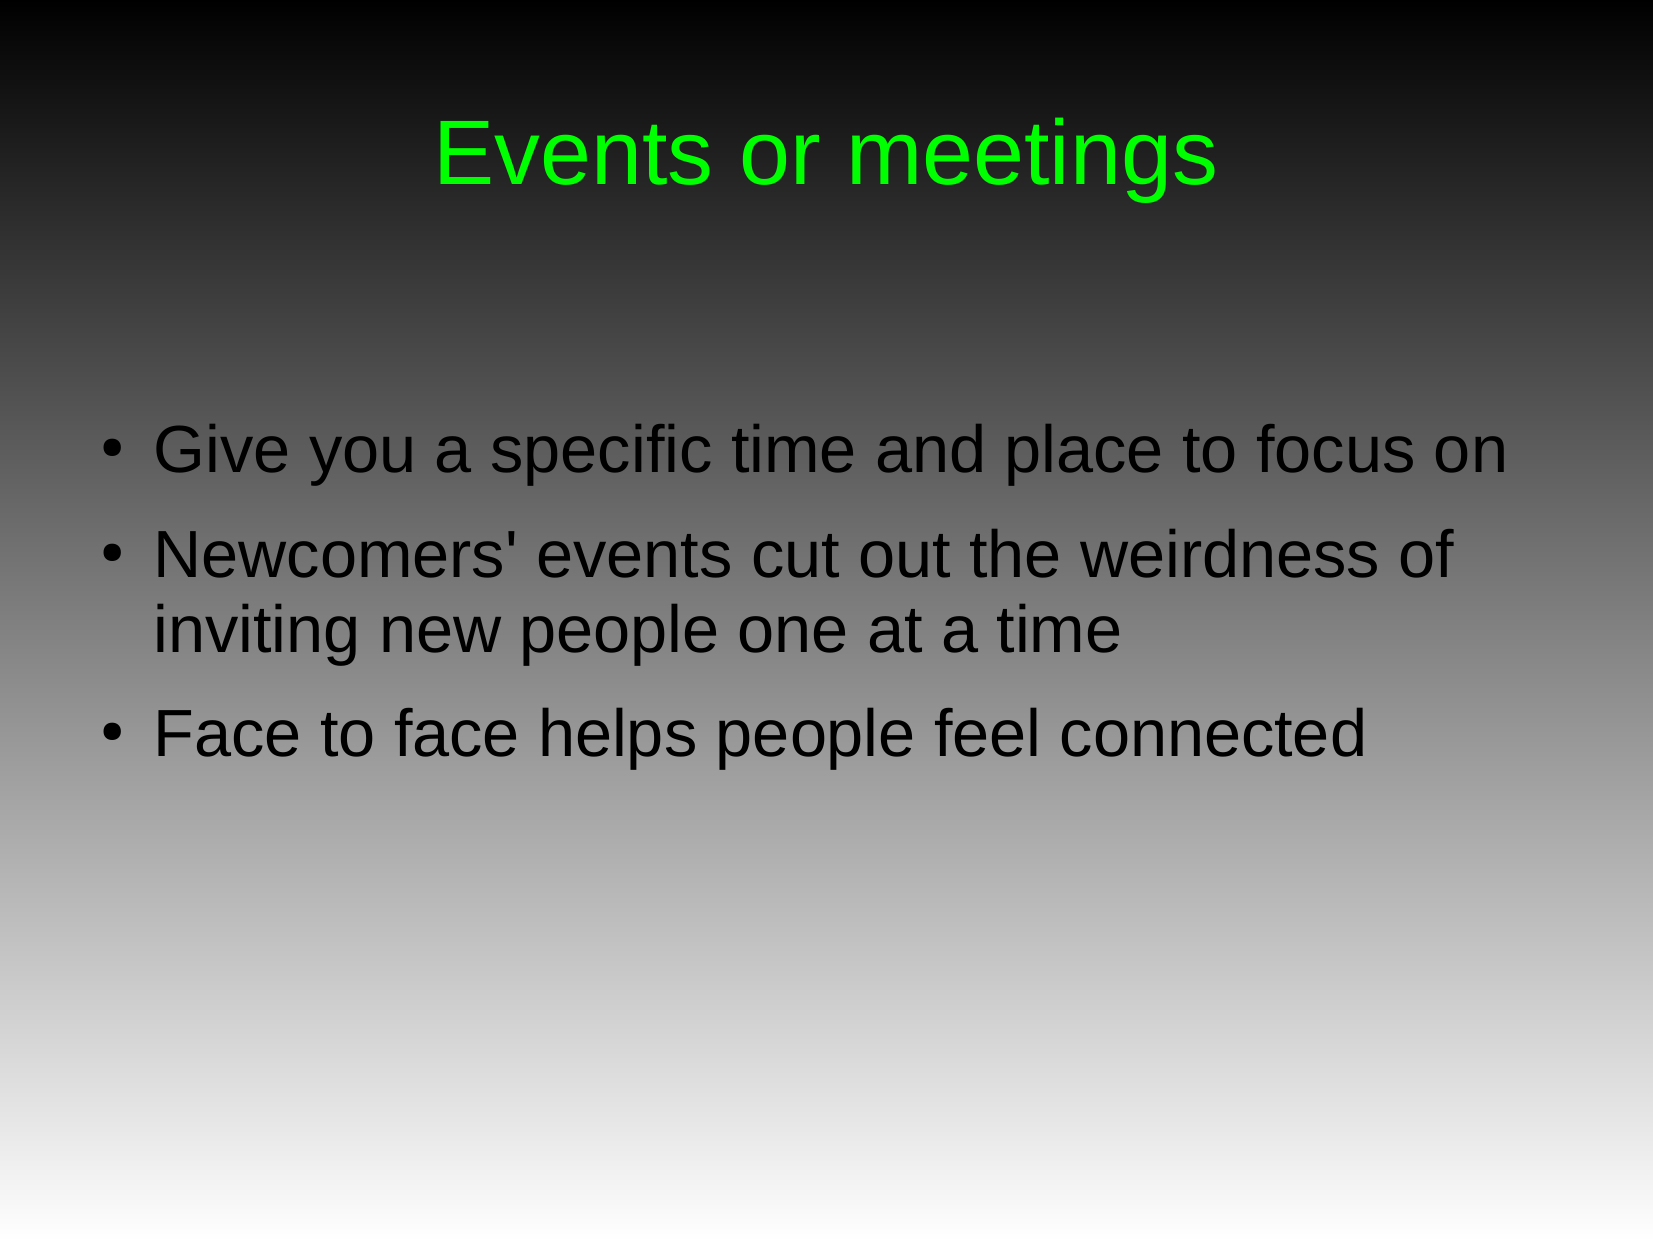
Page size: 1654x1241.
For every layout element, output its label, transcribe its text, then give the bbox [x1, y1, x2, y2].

list Give you a specific time and place to focus on Newcomers' events cut out the weirdness of inviting new people one at a time Face to face helps people feel connected [82, 412, 1571, 1095]
title Events or meetings [82, 49, 1571, 257]
